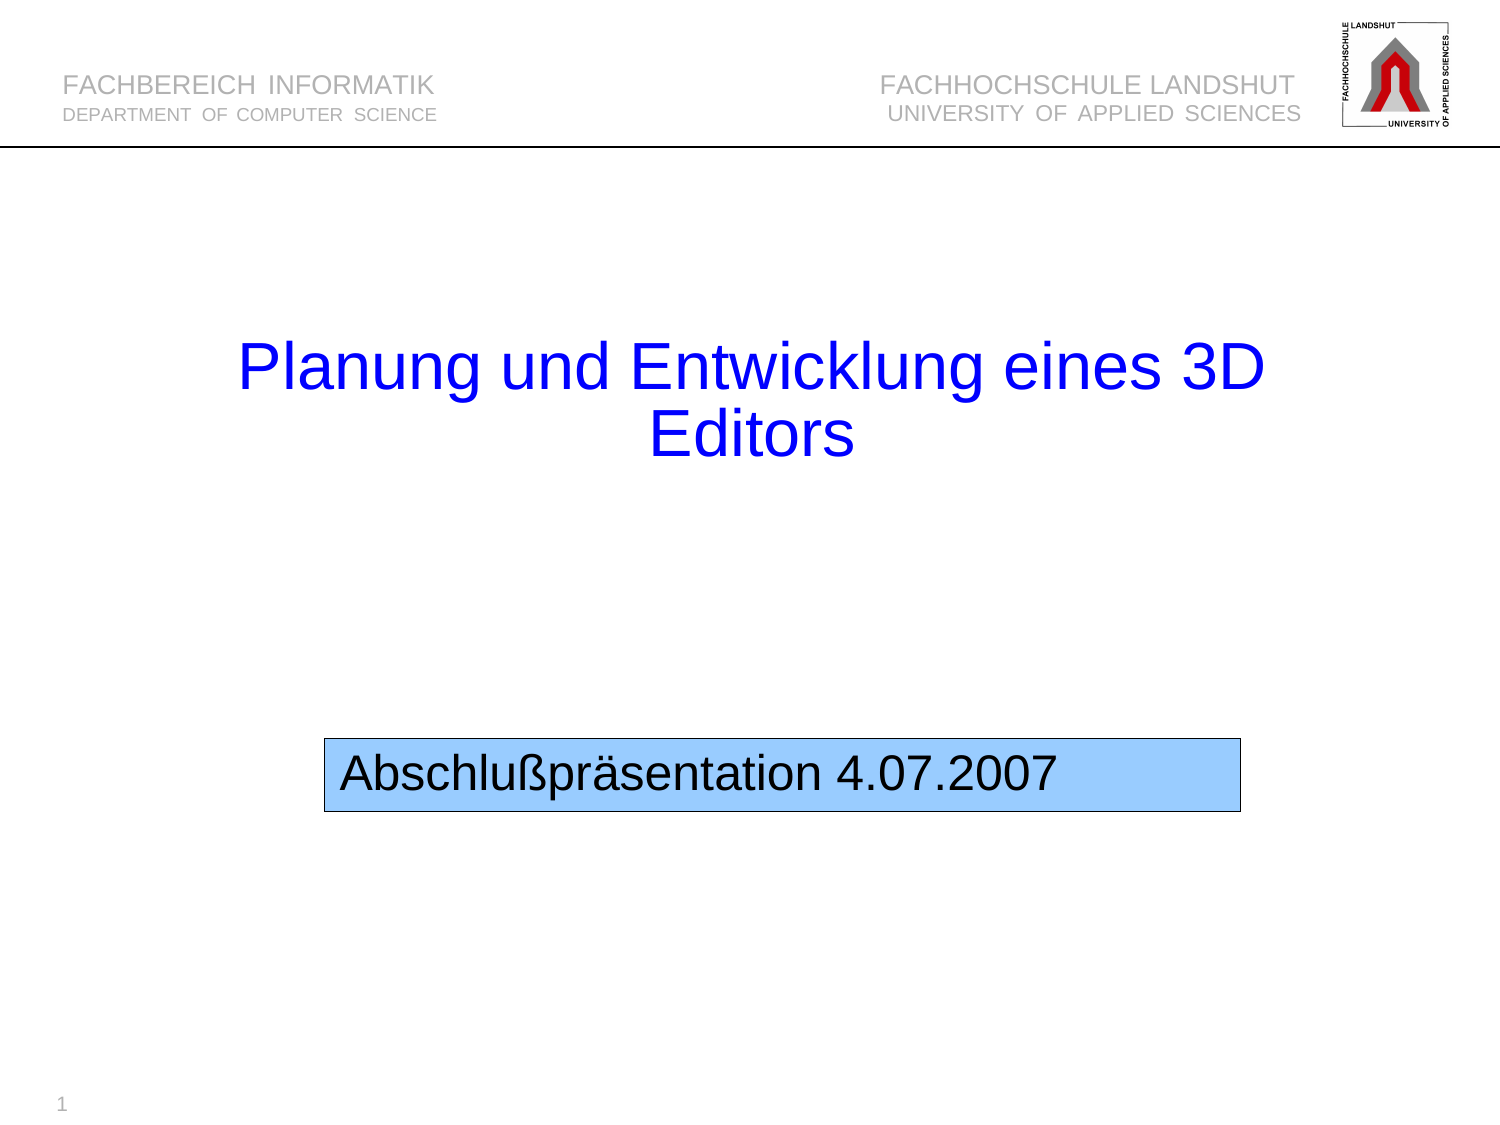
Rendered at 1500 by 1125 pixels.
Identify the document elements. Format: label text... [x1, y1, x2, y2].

text_box Abschlußpräsentation 4.07.2007 [324, 738, 1241, 812]
picture [1340, 20, 1452, 129]
title Planung und Entwicklung eines 3D­ Editors [59, 324, 1447, 556]
